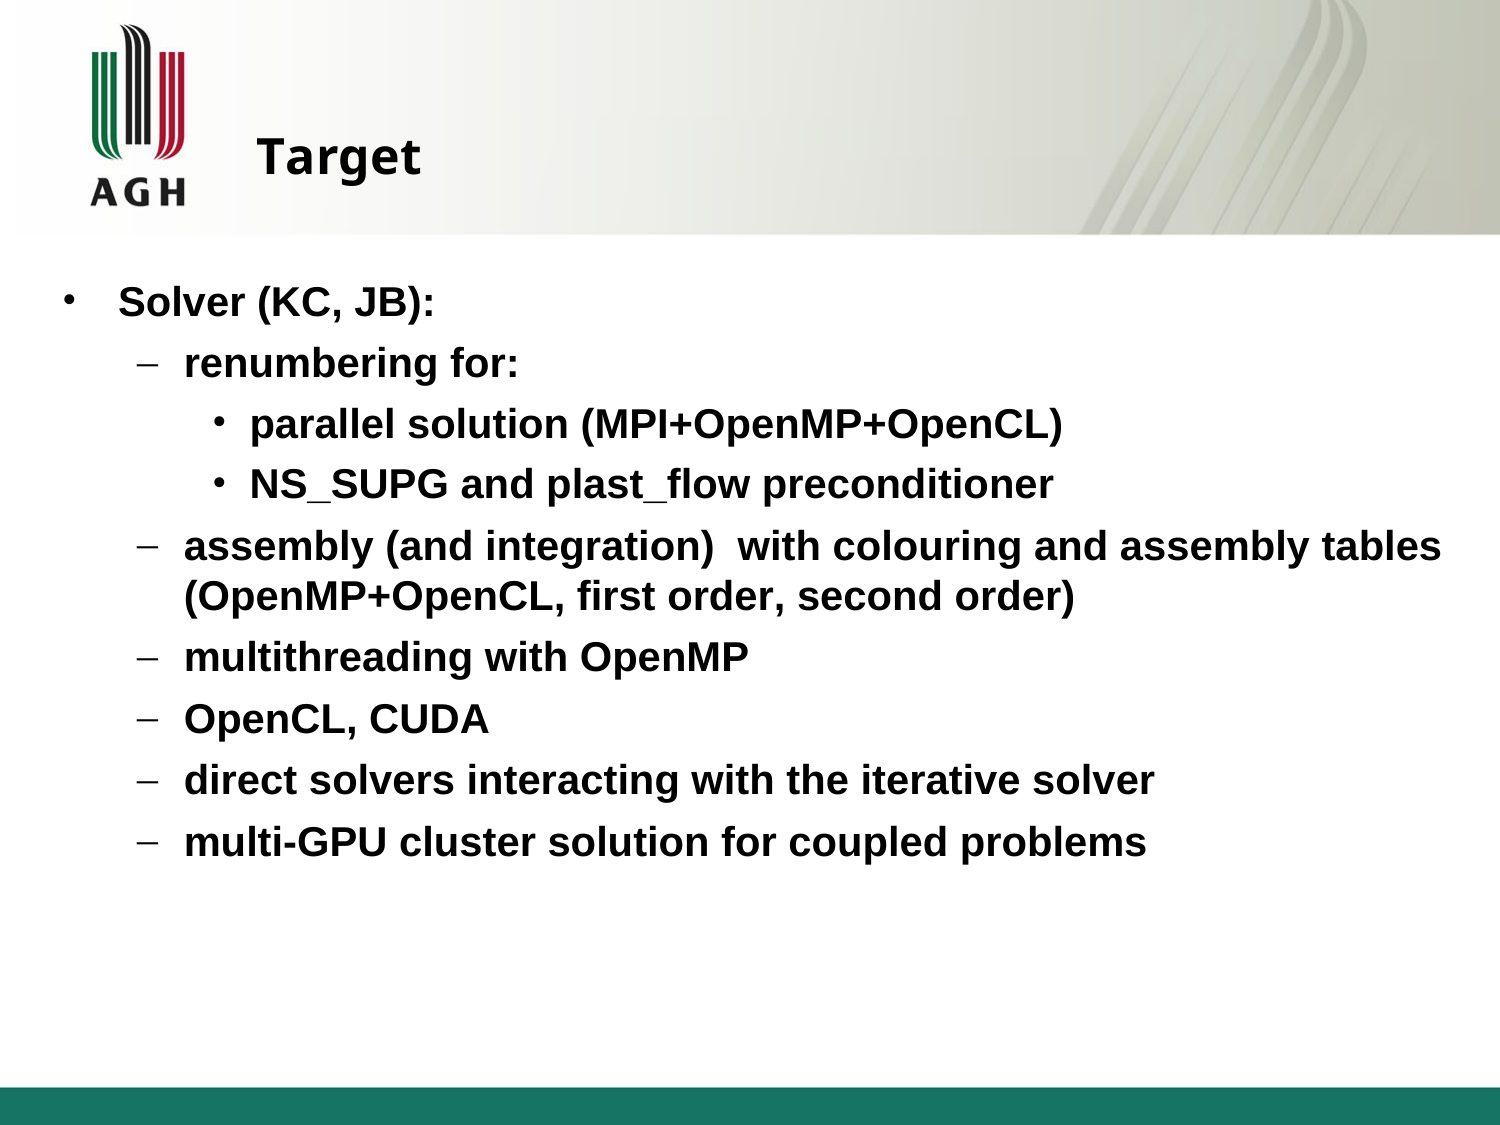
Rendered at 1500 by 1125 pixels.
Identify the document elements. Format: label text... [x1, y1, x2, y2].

list Solver (KC, JB): renumbering for: parallel solution (MPI+OpenMP+OpenCL) NS_SUPG and plast_flow preconditioner assembly (and integration) with colouring and assembly tables (OpenMP+OpenCL, first order, second order) multithreading with OpenMP OpenCL, CUDA direct solvers interacting with the iterative solver multi-GPU cluster solution for coupled problems [47, 267, 1465, 935]
picture [0, 0, 1500, 1125]
title Target [242, 78, 1423, 231]
